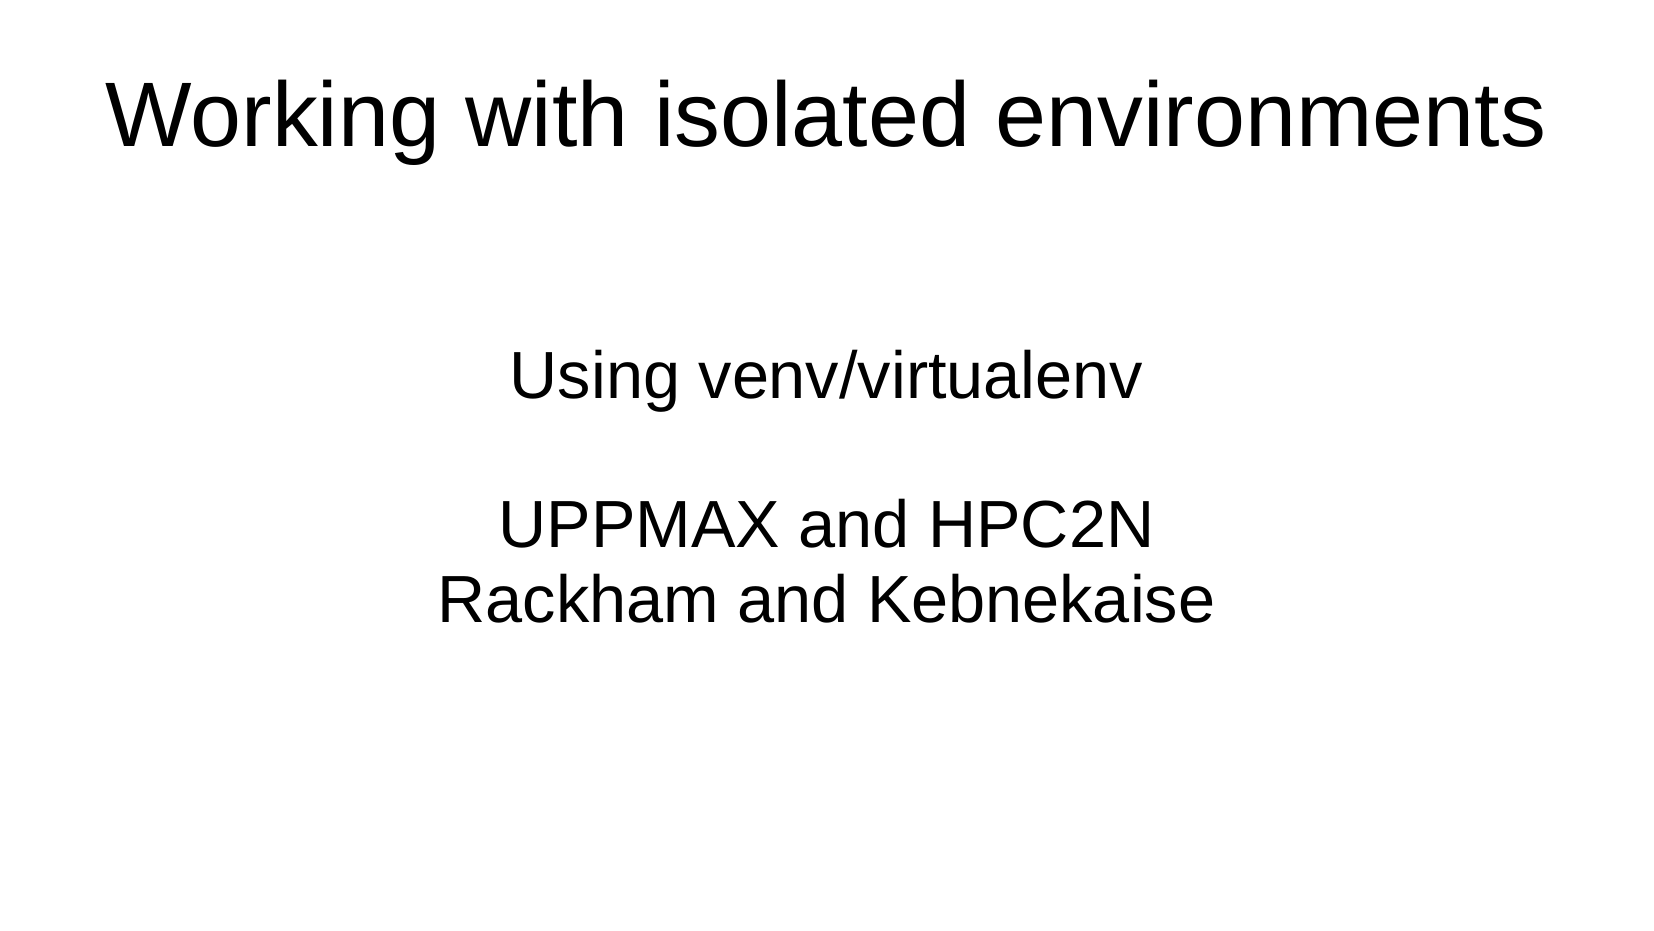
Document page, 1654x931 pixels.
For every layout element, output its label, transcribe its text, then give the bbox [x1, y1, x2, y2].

subtitle Using venv/virtualenv UPPMAX and HPC2N Rackham and Kebnekaise [82, 217, 1571, 758]
title Working with isolated environments [82, 37, 1571, 193]
